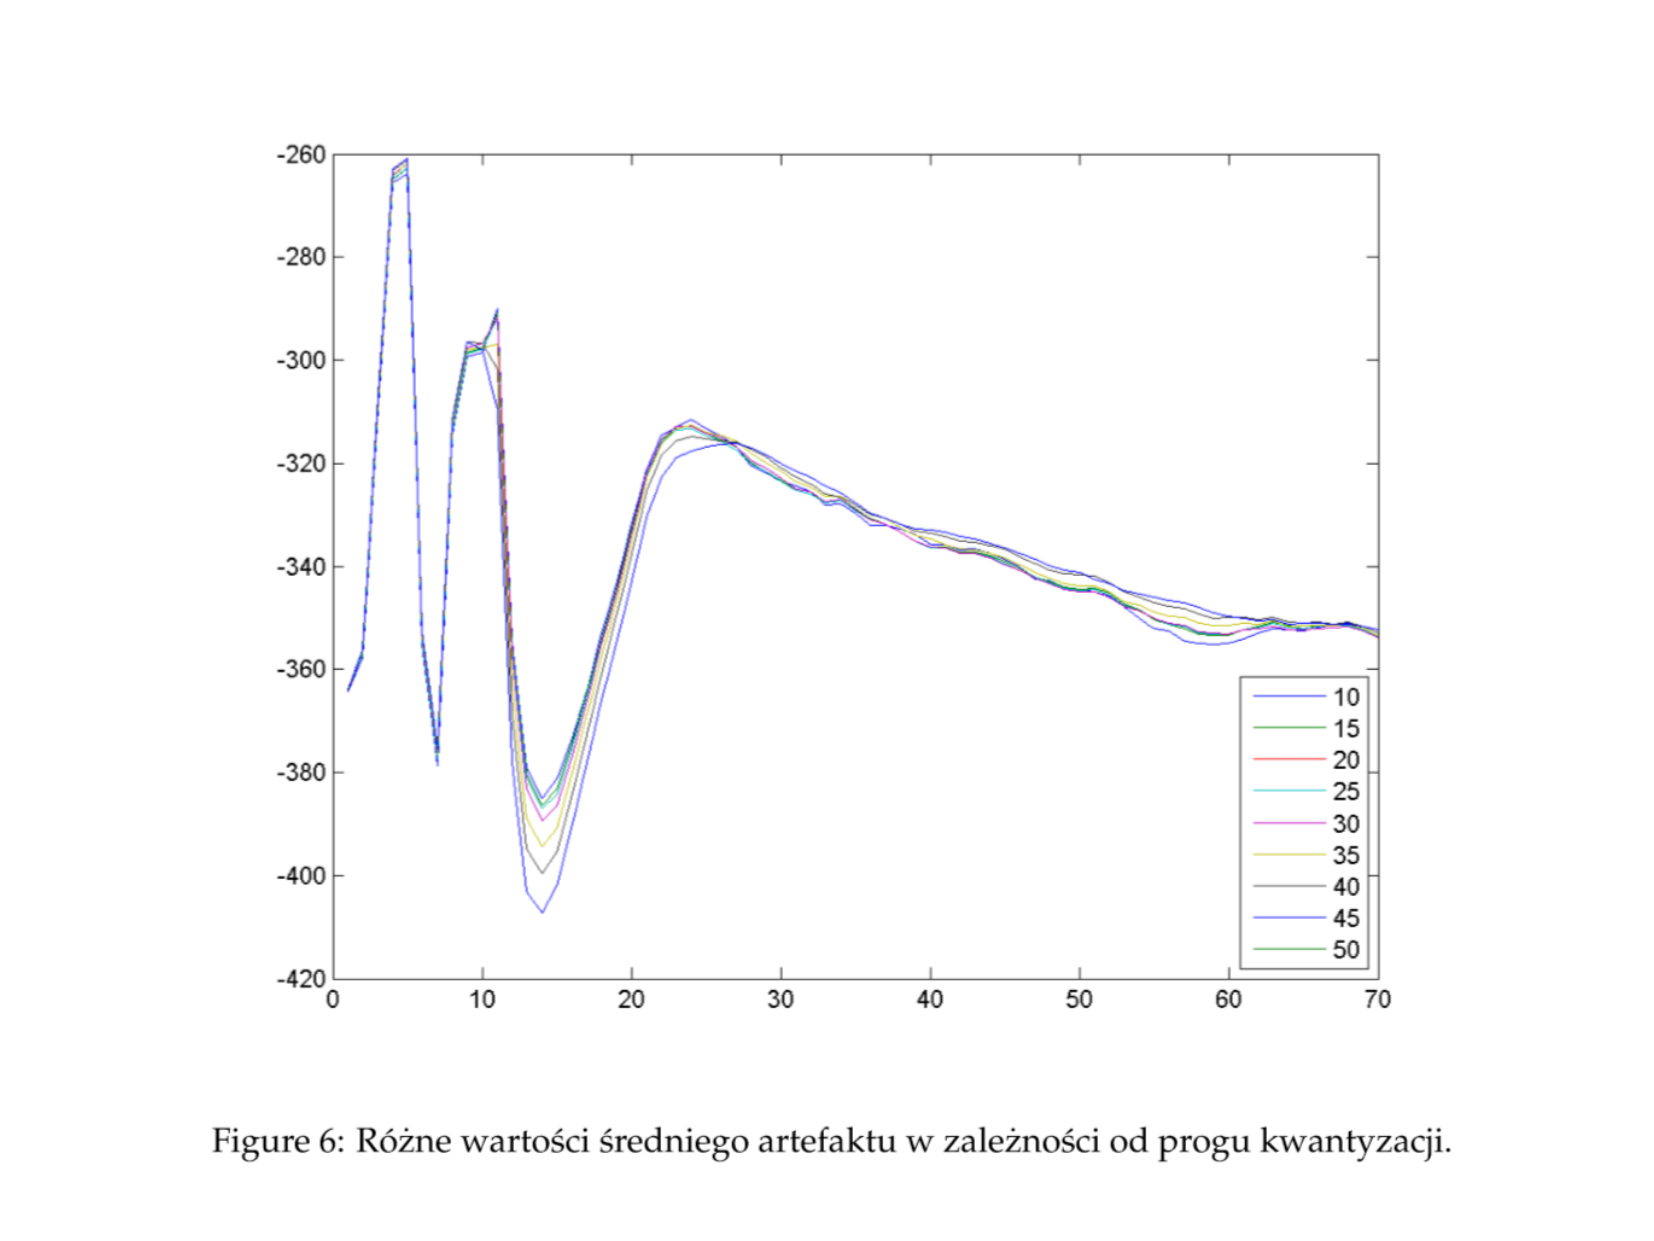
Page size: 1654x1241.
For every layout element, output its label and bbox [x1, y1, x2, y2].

picture [188, 70, 1495, 1182]
